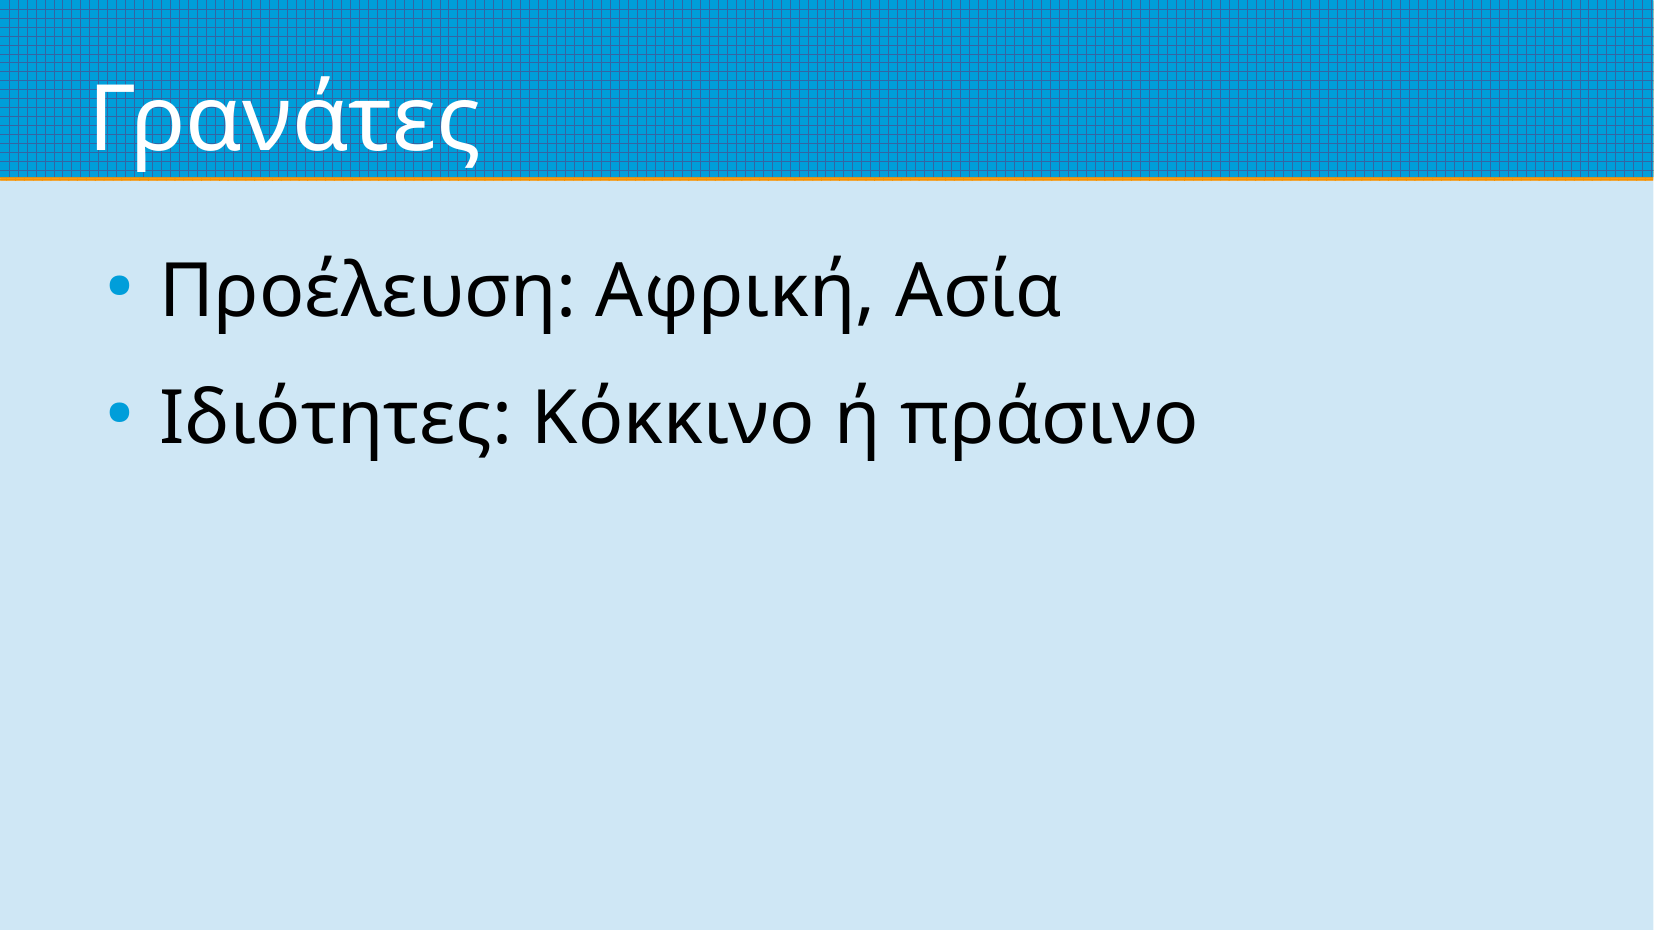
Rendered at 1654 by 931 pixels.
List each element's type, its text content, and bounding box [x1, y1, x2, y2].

title Γρανάτες [88, 14, 1565, 178]
list Προέλευση: Αφρική, Ασία Ιδιότητες: Κόκκινο ή πράσινο [88, 236, 1565, 813]
